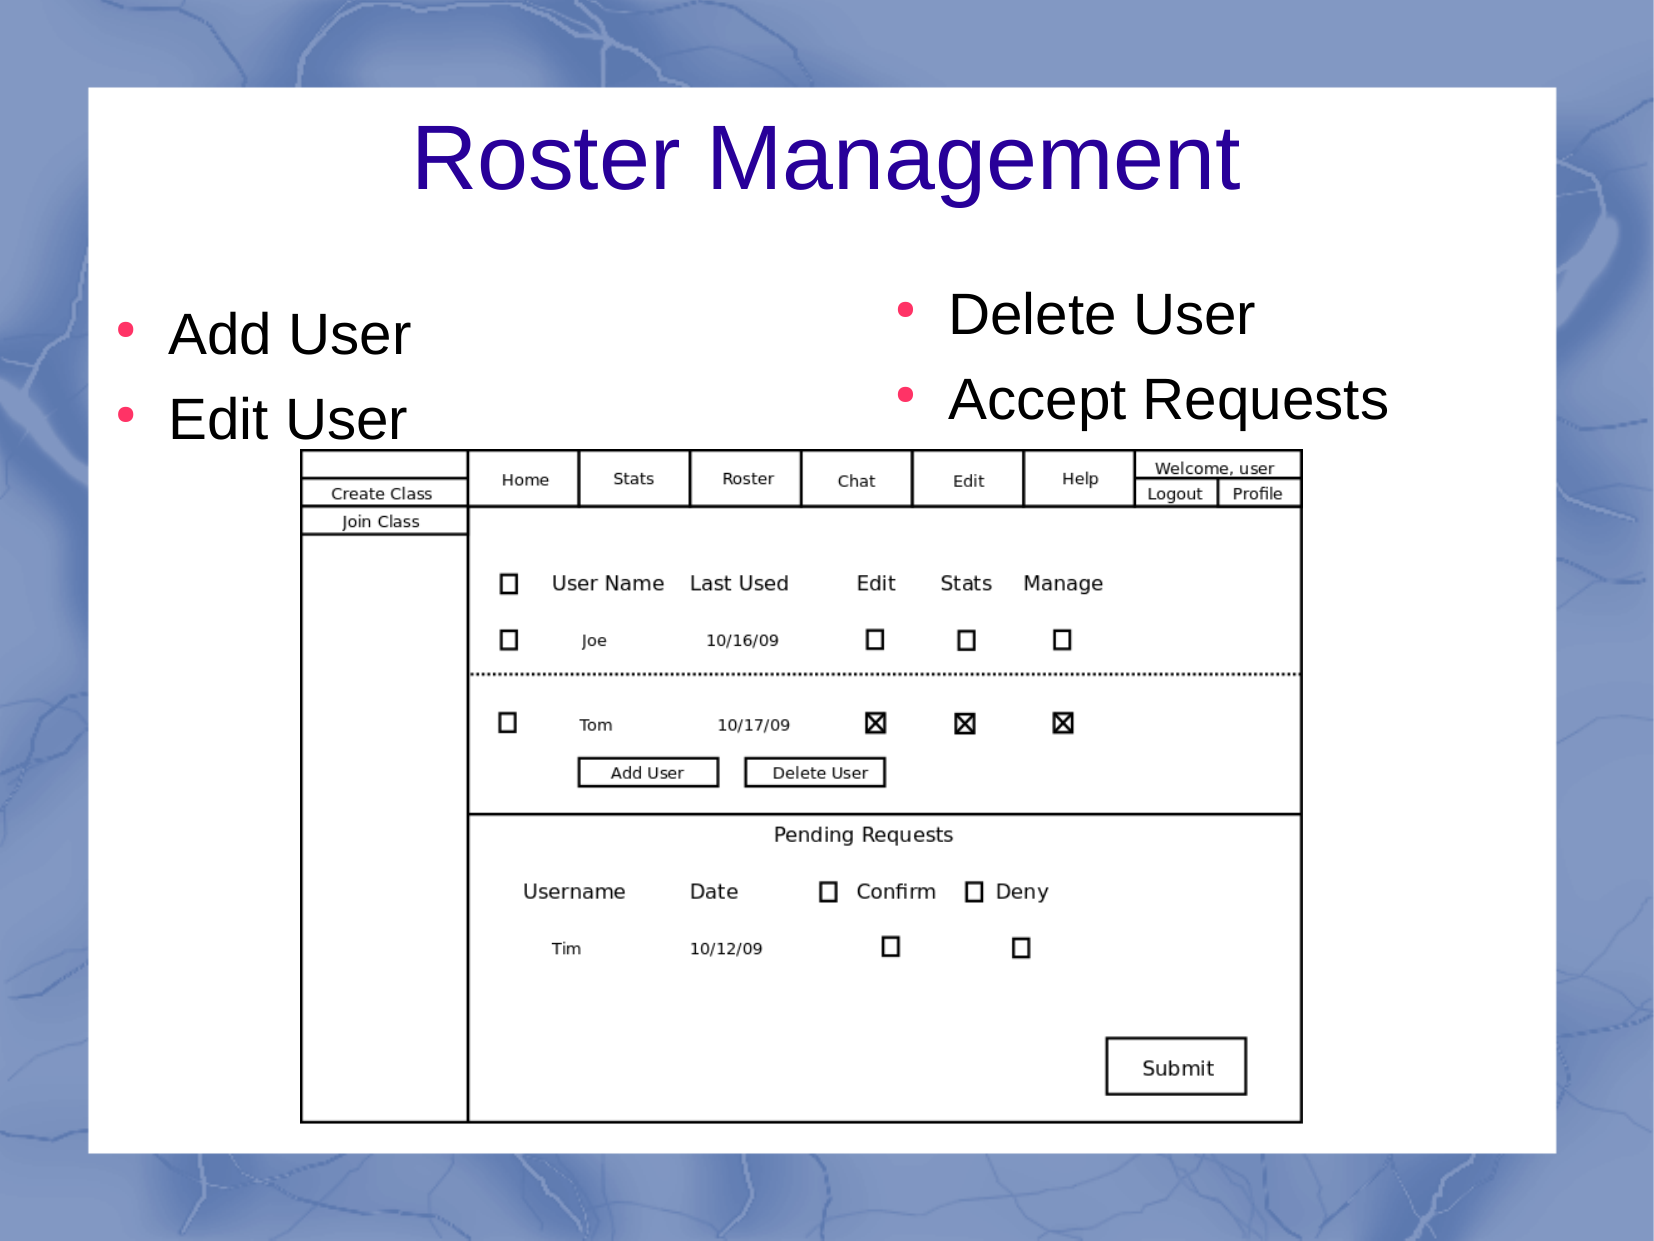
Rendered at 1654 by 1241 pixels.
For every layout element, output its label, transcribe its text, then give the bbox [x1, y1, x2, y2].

list Delete User Accept Requests [862, 269, 1593, 1088]
picture [0, 0, 1654, 1241]
title Roster Management [82, 41, 1571, 264]
list Add User Edit User [82, 289, 813, 1108]
